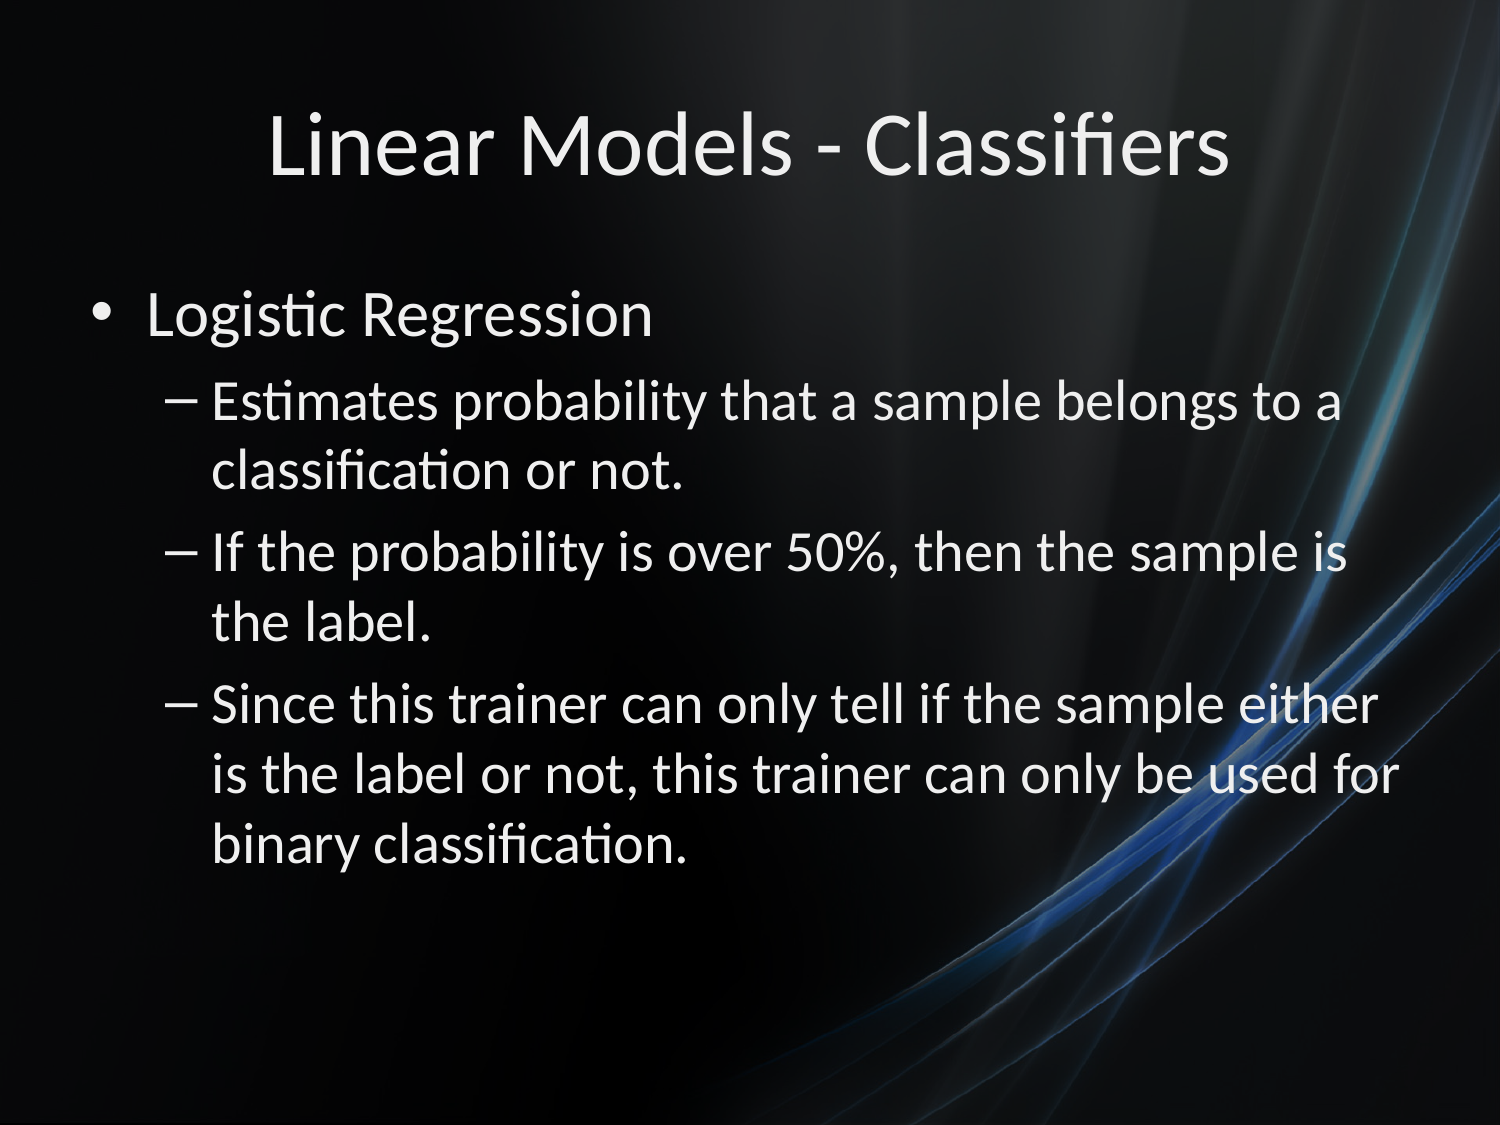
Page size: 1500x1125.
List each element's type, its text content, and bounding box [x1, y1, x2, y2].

list Logistic Regression Estimates probability that a sample belongs to a classification or not. If the probability is over 50%, then the sample is the label. Since this trainer can only tell if the sample either is the label or not, this trainer can only be used for binary classification. [75, 262, 1425, 1005]
picture [0, 0, 1500, 1125]
title Linear Models - Classifiers [75, 45, 1425, 233]
